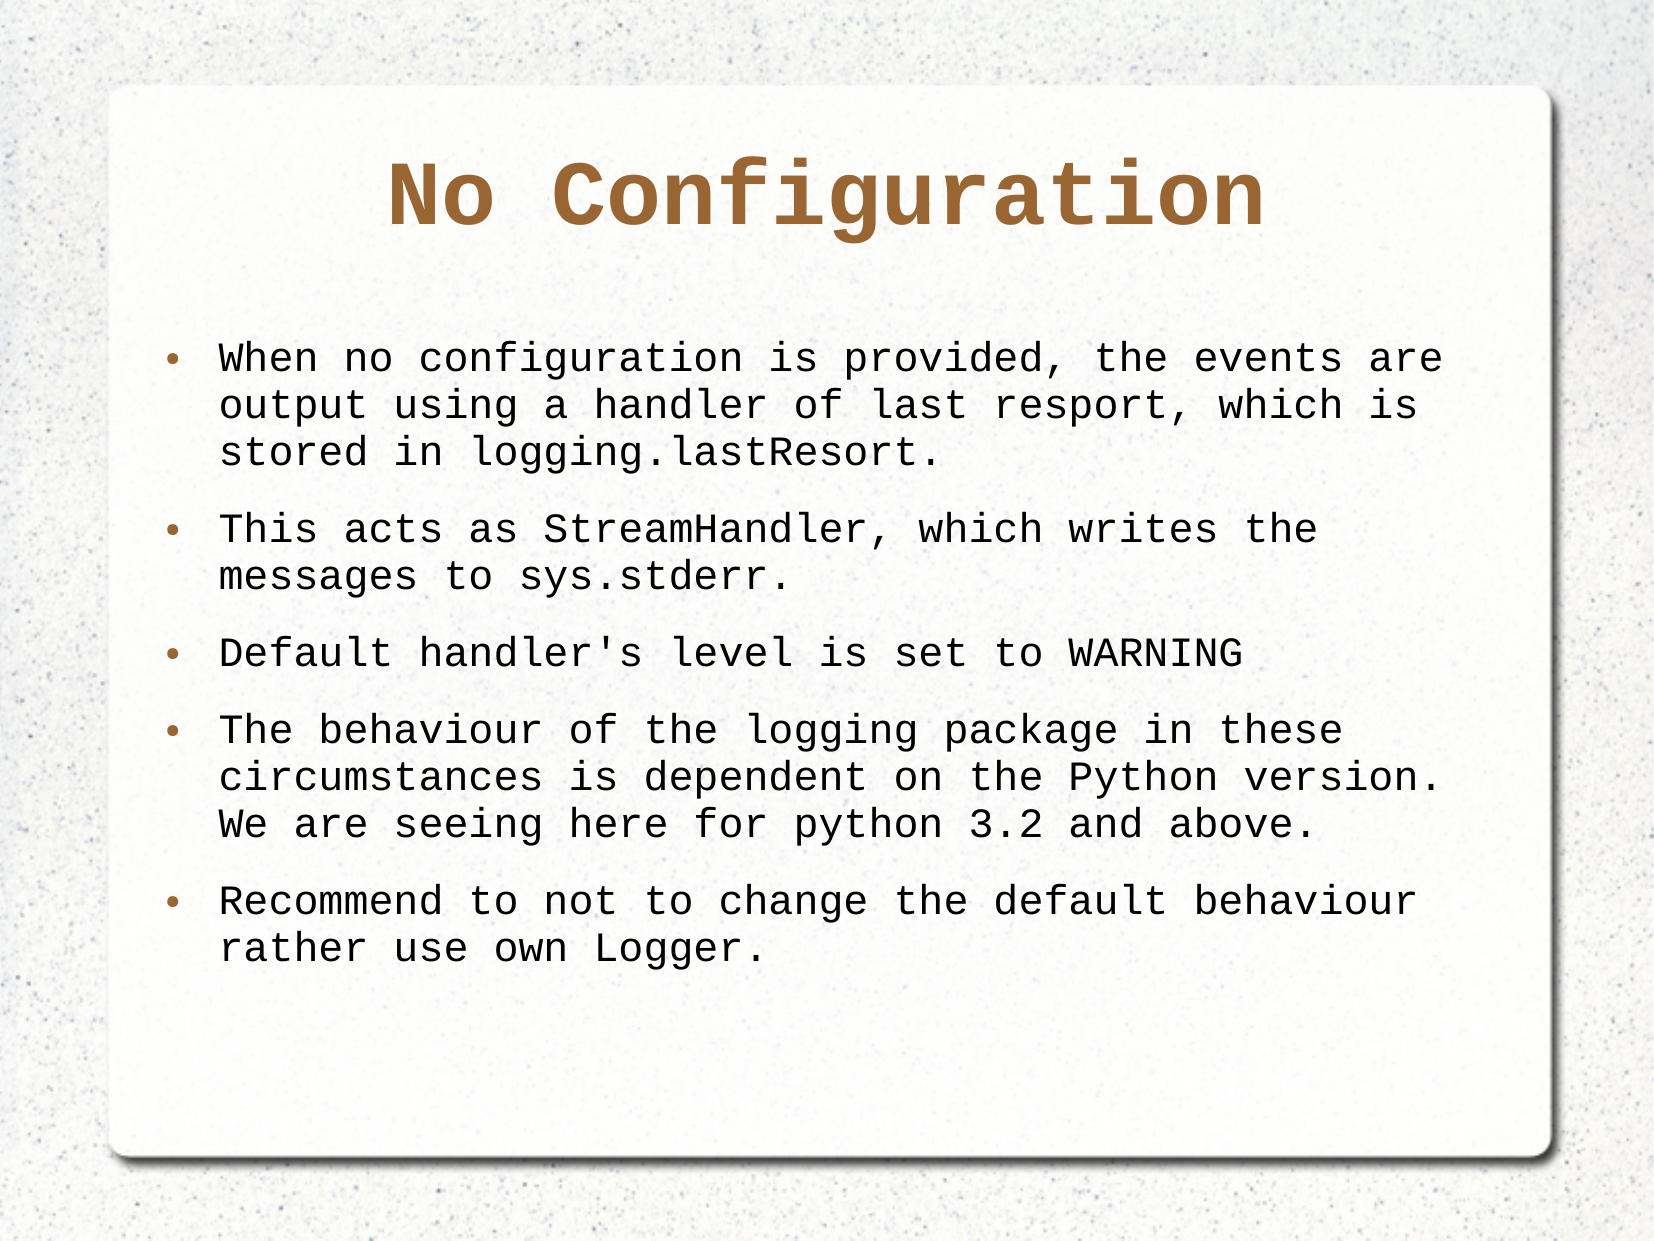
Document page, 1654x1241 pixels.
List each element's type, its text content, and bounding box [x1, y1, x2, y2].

list When no configuration is provided, the events are output using a handler of last resport, which is stored in logging.lastResort. This acts as StreamHandler, which writes the messages to sys.stderr. Default handler's level is set to WARNING The behaviour of the logging package in these circumstances is dependent on the Python version. We are seeing here for python 3.2 and above. Recommend to not to change the default behaviour rather use own Logger. [147, 336, 1506, 987]
picture [0, 0, 1654, 1241]
title No Configuration [118, 96, 1536, 304]
